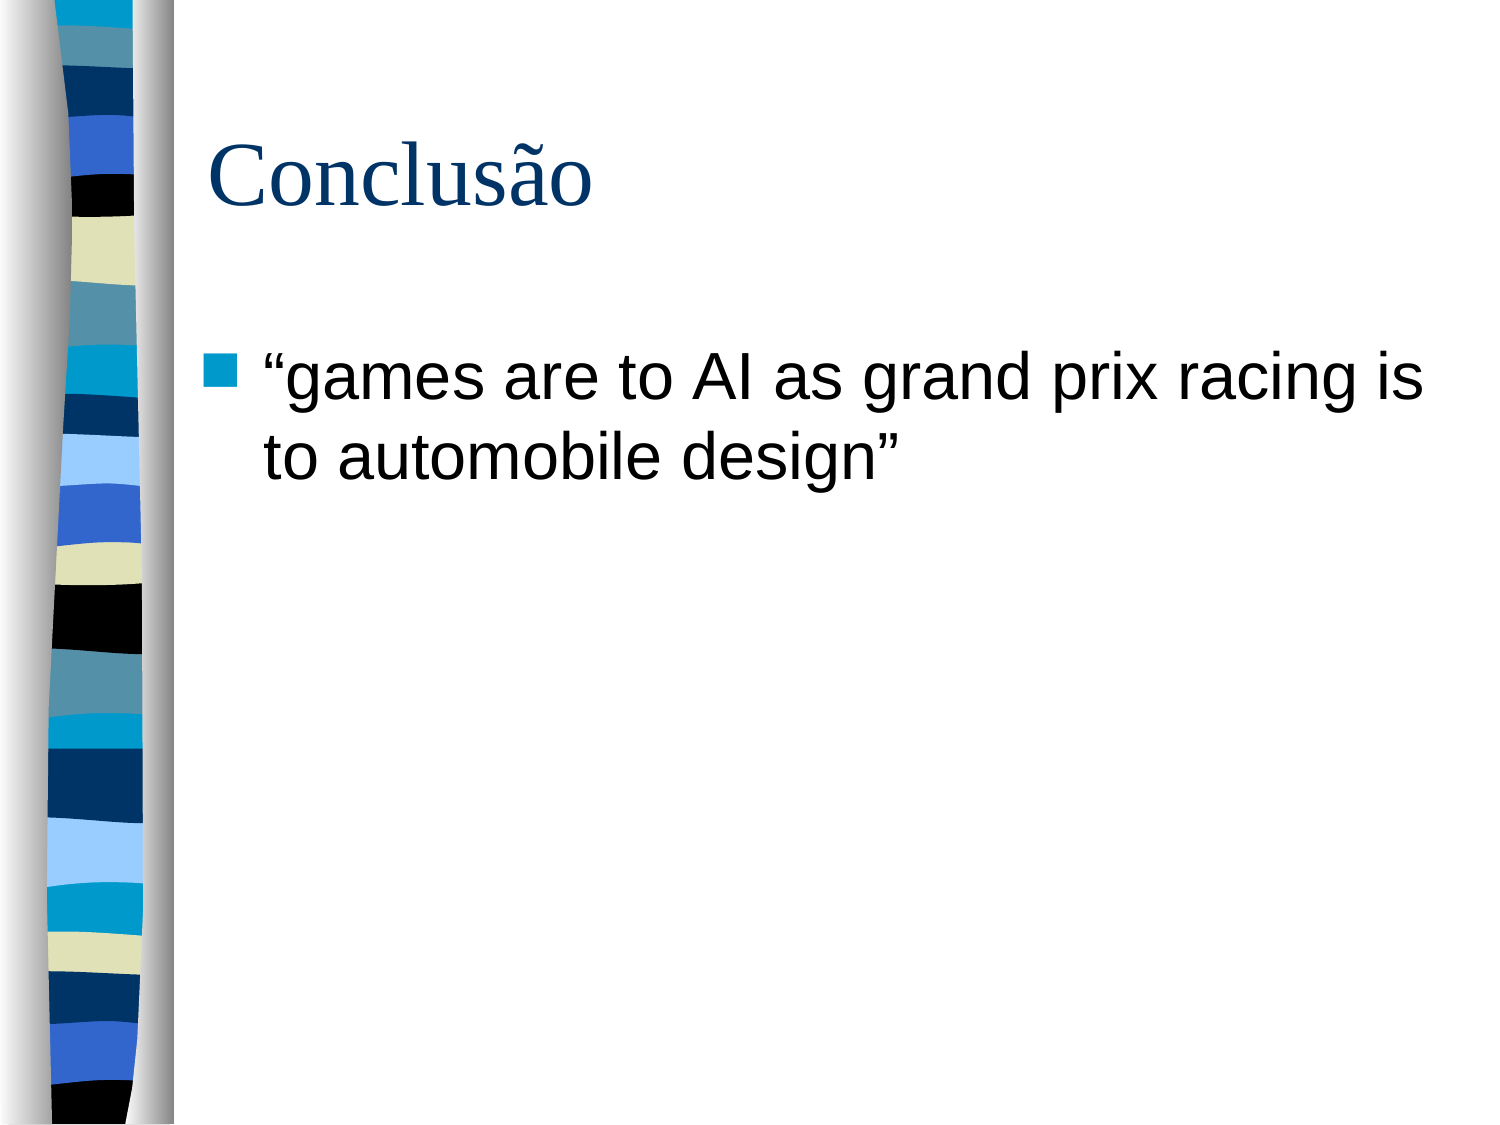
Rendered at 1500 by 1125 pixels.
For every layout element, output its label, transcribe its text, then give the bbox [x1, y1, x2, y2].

list “games are to AI as grand prix racing is to automobile design” [192, 324, 1468, 1000]
title Conclusão [192, 74, 1468, 263]
